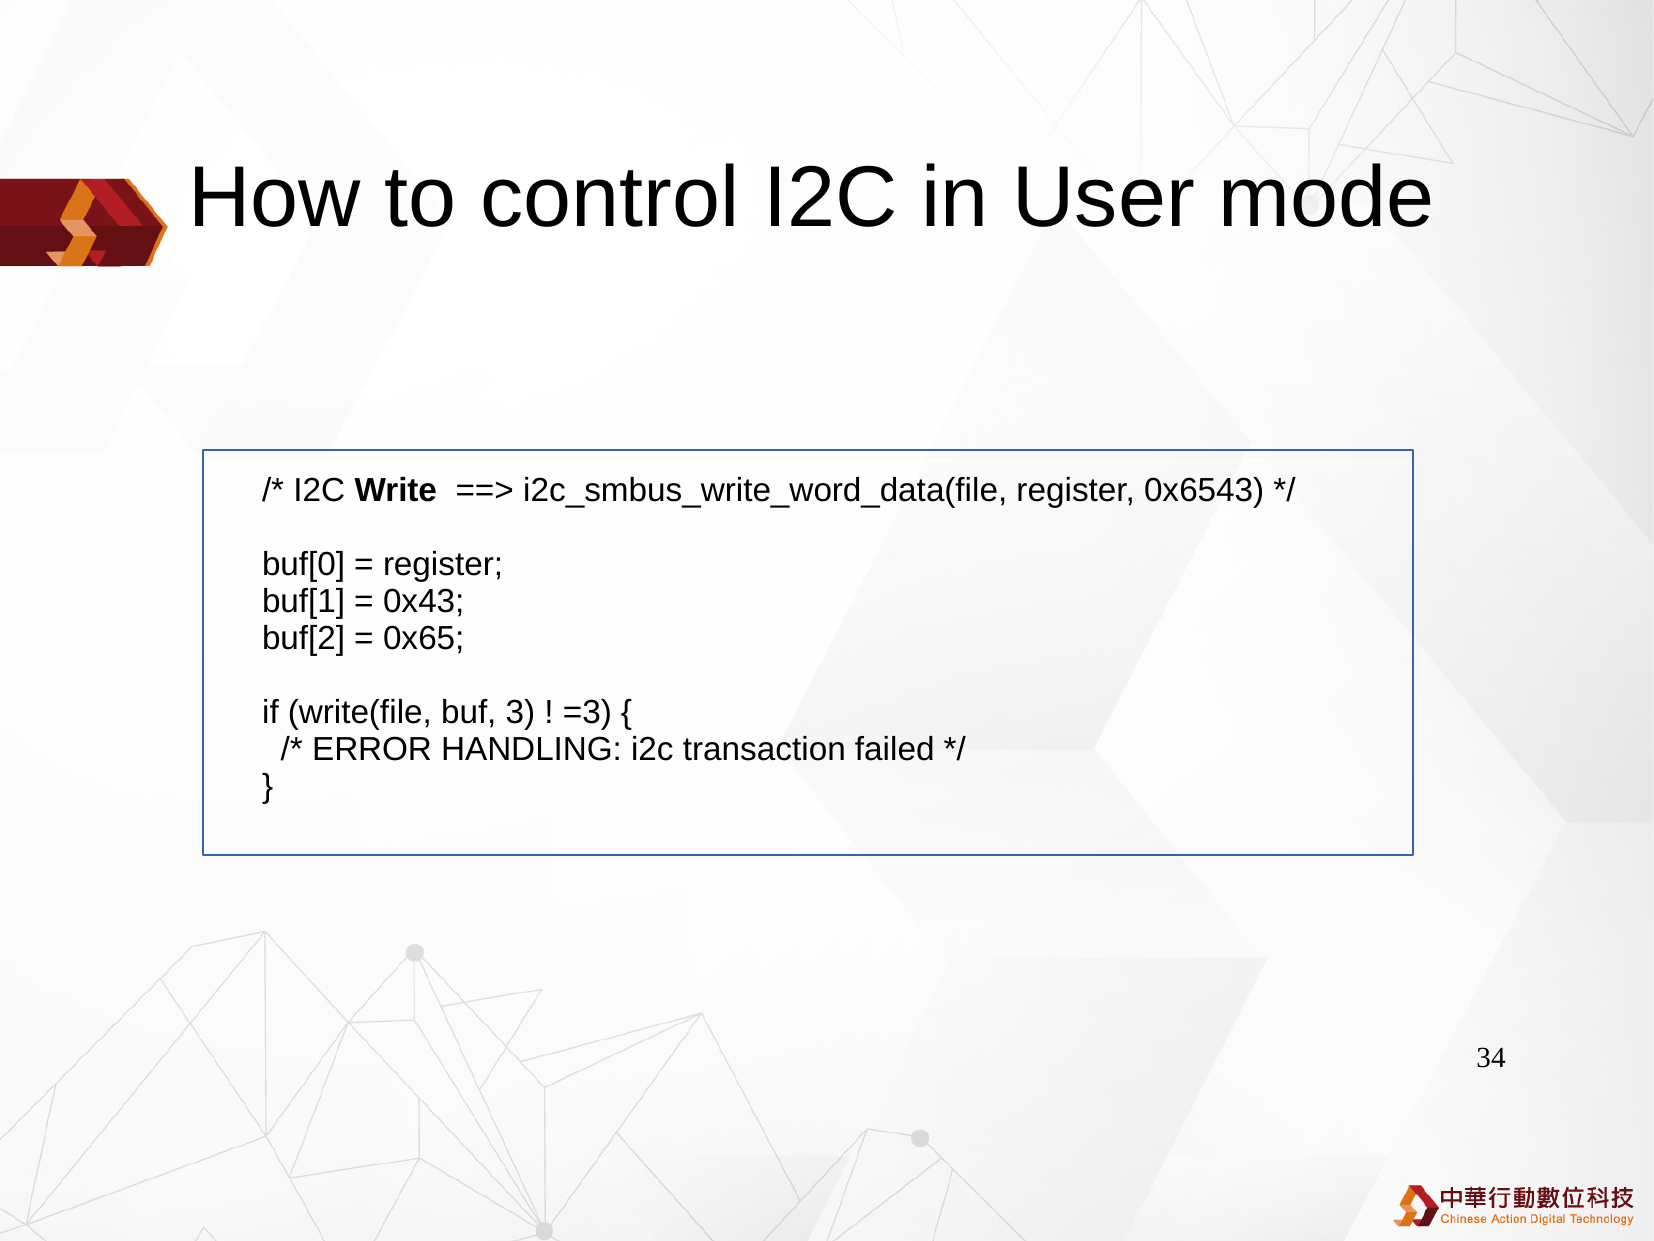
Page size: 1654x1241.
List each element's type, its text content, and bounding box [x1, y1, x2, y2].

picture [0, 0, 1654, 1241]
title How to control I2C in User mode [118, 112, 1506, 281]
text_box /* I2C Write ==> i2c_smbus_write_word_data(file, register, 0x6543) */ buf[0] = register; buf[1] = 0x43; buf[2] = 0x65; if (write(file, buf, 3) ! =3) { /* ERROR HANDLING: i2c transaction failed */ } [228, 463, 1412, 850]
